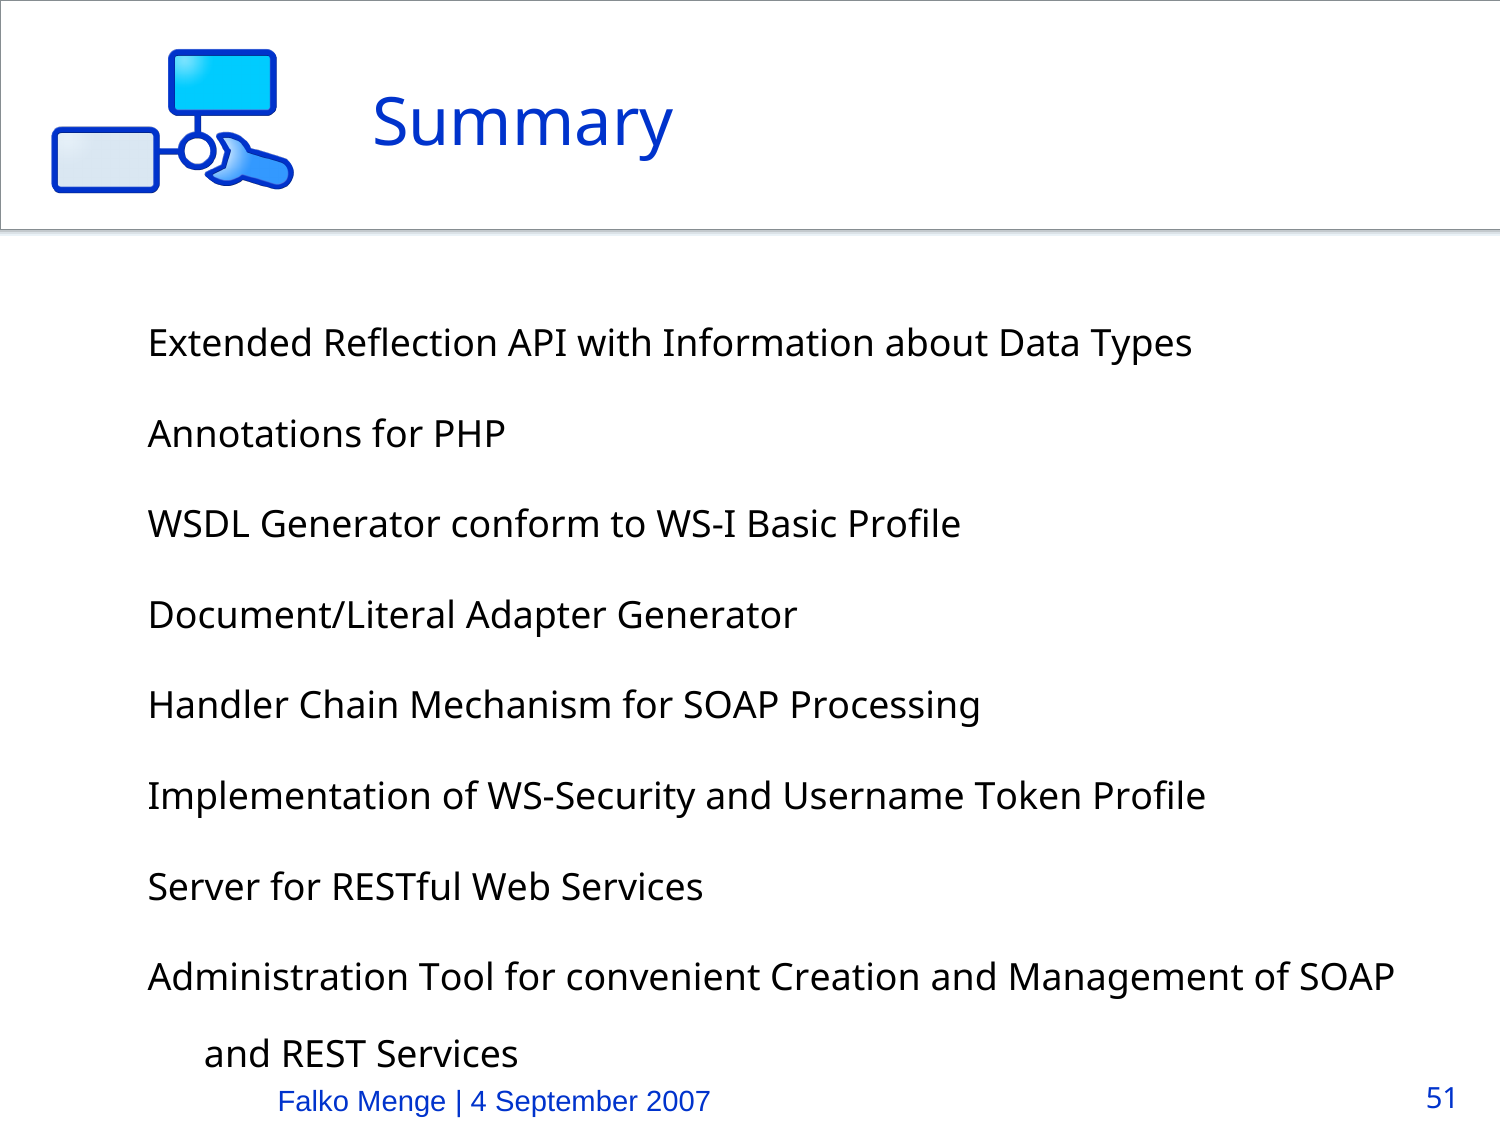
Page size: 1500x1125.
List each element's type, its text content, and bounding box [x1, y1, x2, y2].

picture [0, 230, 1500, 236]
list Extended Reflection API with Information about Data Types Annotations for PHP WSDL Generator conform to WS-I Basic Profile Document/Literal Adapter Generator Handler Chain Mechanism for SOAP Processing Implementation of WS-Security and Username Token Profile Server for RESTful Web Services Administration Tool for convenient Creation and Management of SOAP and REST Services [117, 290, 1459, 1071]
picture [8, 19, 310, 224]
title Summary [372, 19, 1500, 221]
